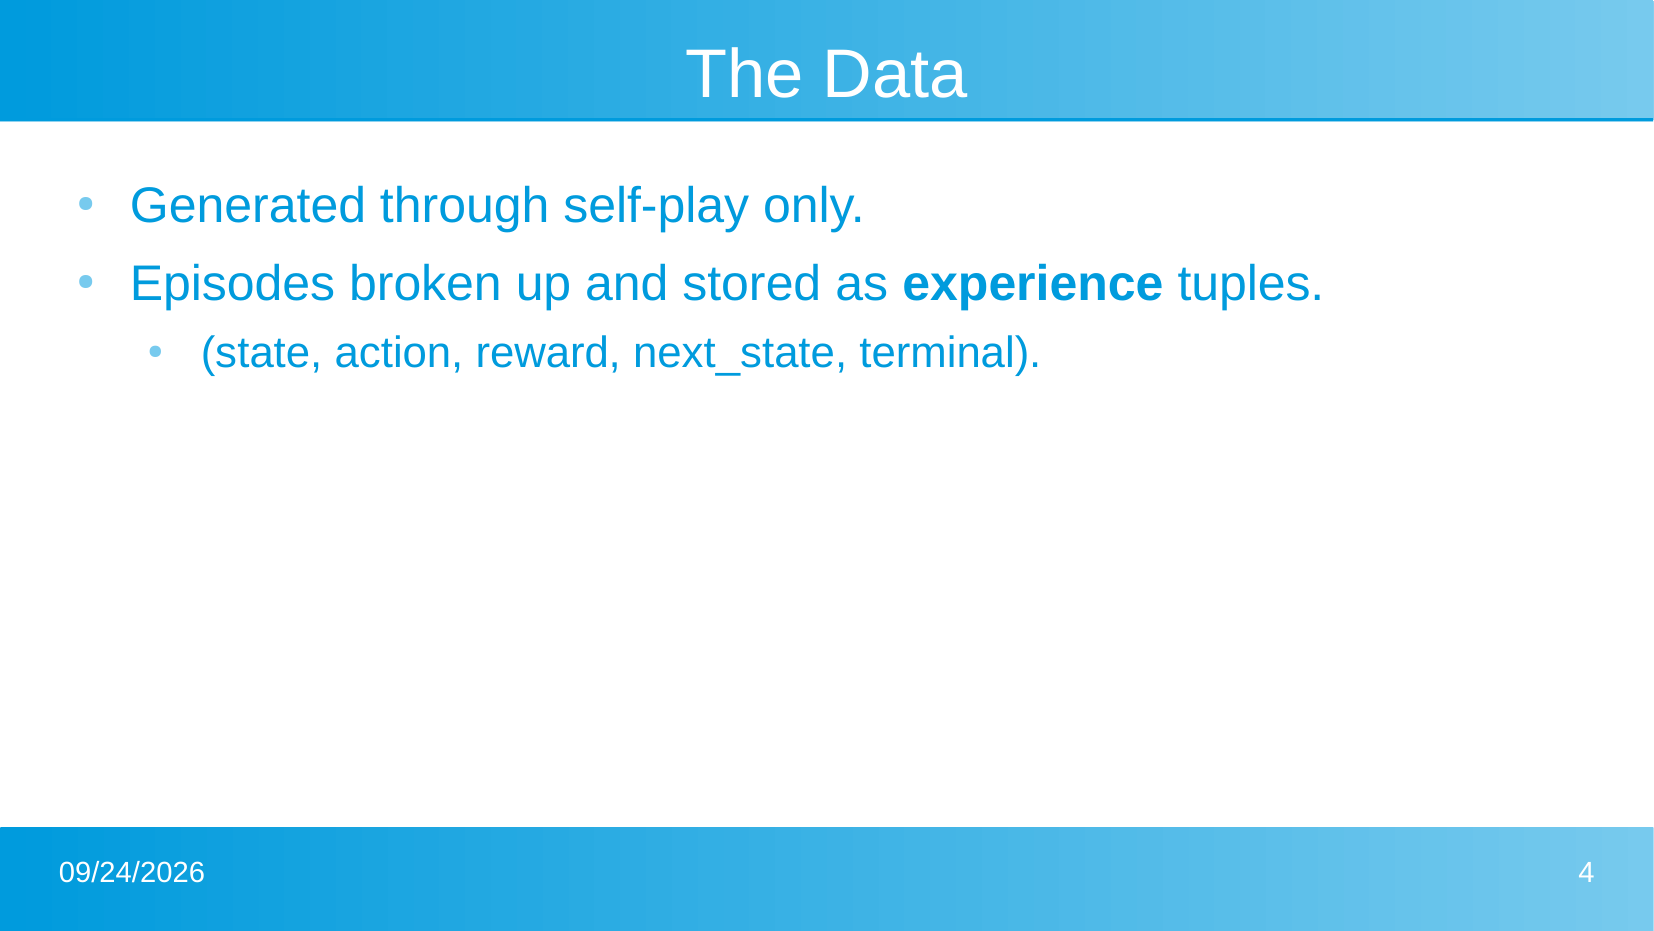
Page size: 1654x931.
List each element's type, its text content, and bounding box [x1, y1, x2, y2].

title The Data [59, 34, 1595, 113]
list Generated through self-play only. Episodes broken up and stored as experience tuples. (state, action, reward, next_state, terminal). [59, 177, 1595, 768]
